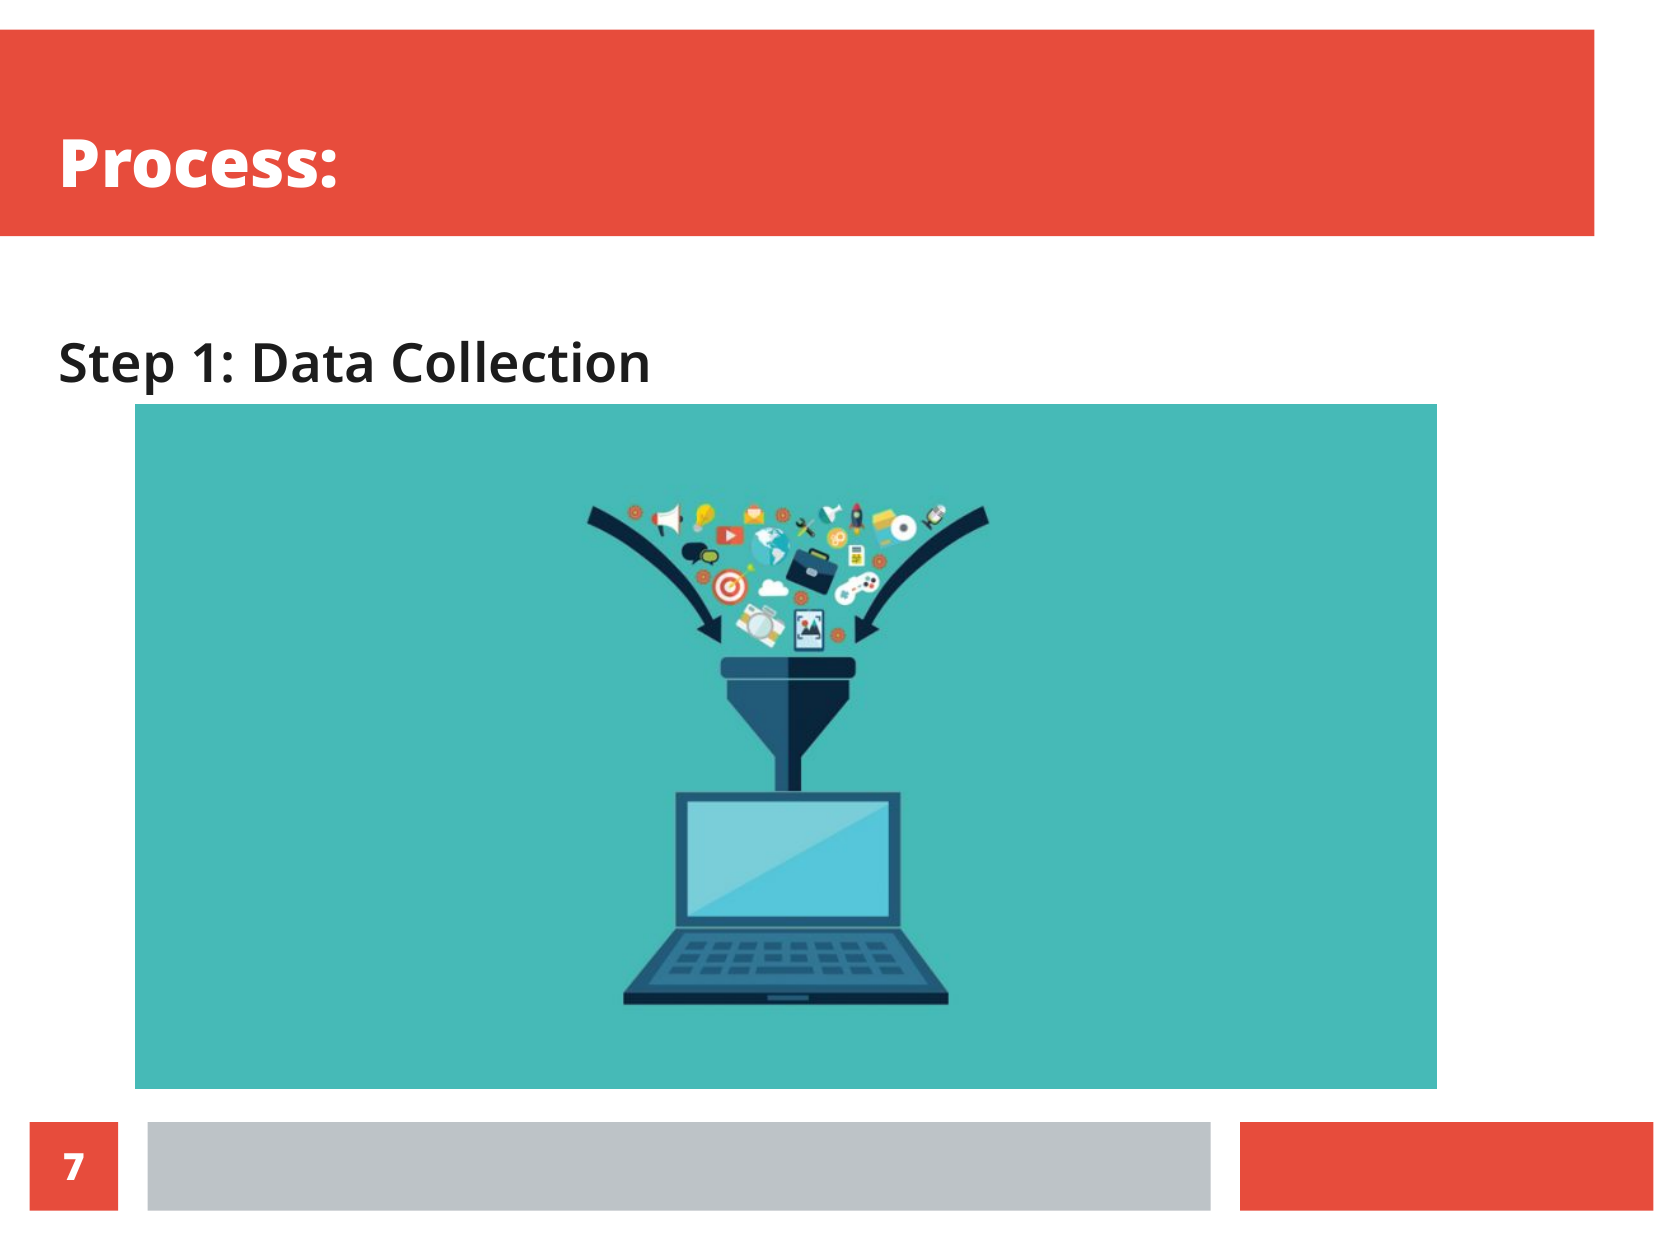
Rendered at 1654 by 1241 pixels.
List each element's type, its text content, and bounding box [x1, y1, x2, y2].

list Step 1: Data Collection [59, 324, 1565, 1093]
picture [135, 404, 1437, 1089]
title Process: [59, 59, 1595, 207]
